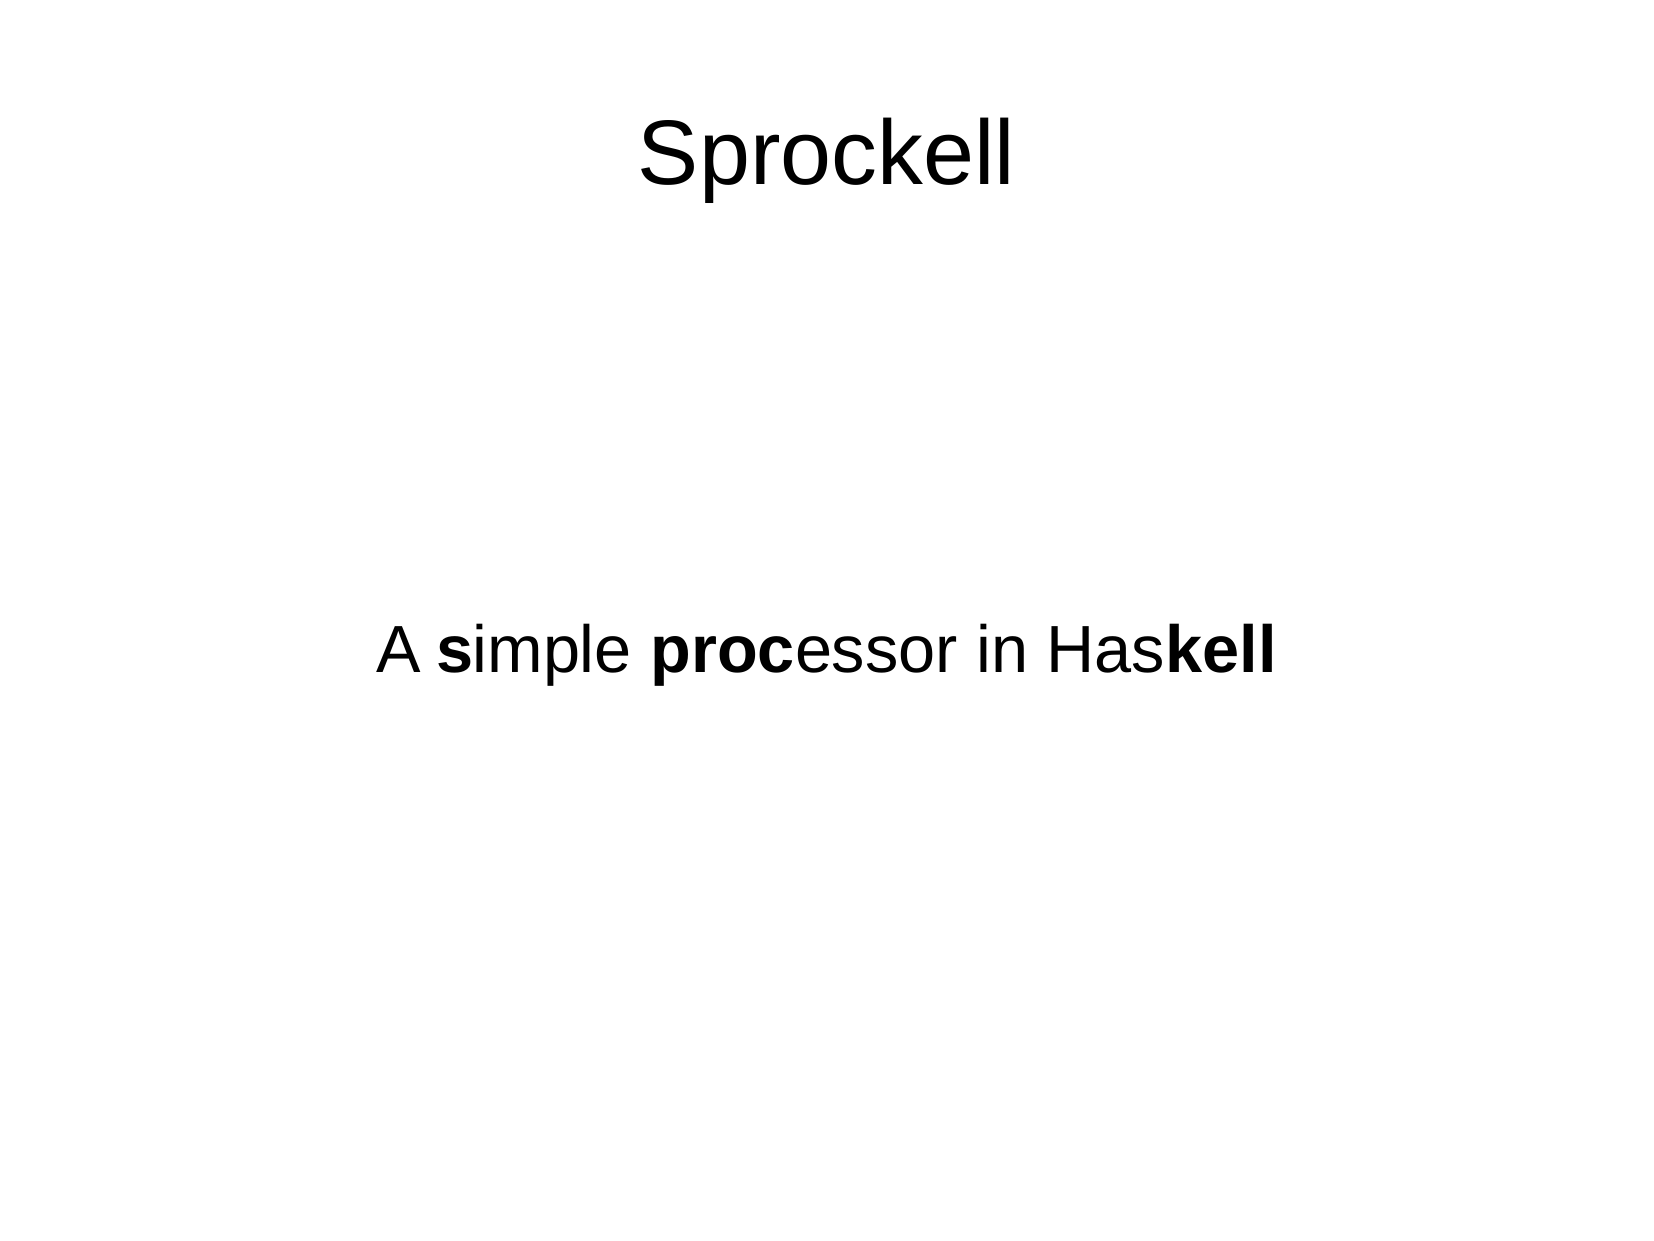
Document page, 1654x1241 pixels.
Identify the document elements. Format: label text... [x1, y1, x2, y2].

subtitle A simple processor in Haskell [82, 290, 1571, 1010]
title Sprockell [82, 49, 1571, 257]
